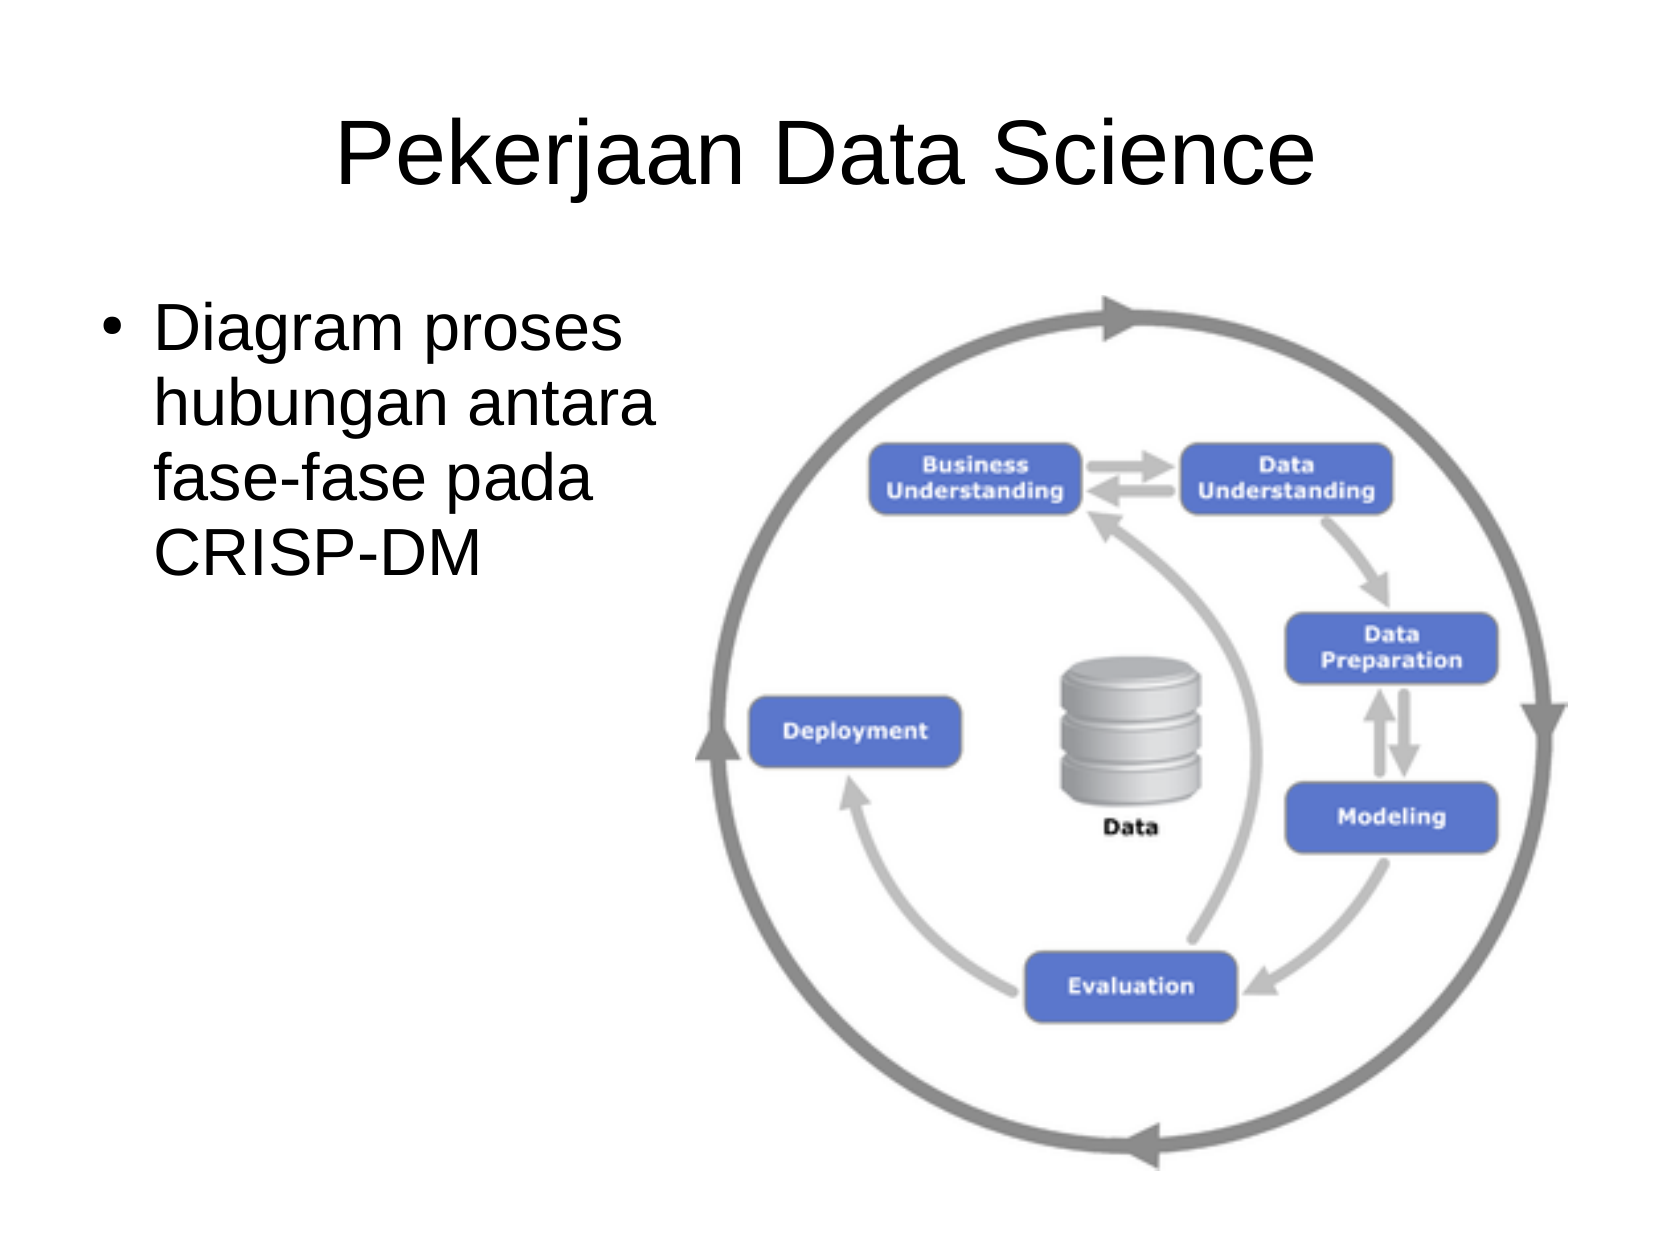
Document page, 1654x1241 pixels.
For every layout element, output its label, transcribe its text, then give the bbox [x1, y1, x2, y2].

picture [695, 295, 1568, 1171]
title Pekerjaan Data Science [82, 49, 1571, 257]
list Diagram proses hubungan antara fase-fase pada CRISP-DM [82, 290, 1571, 1010]
